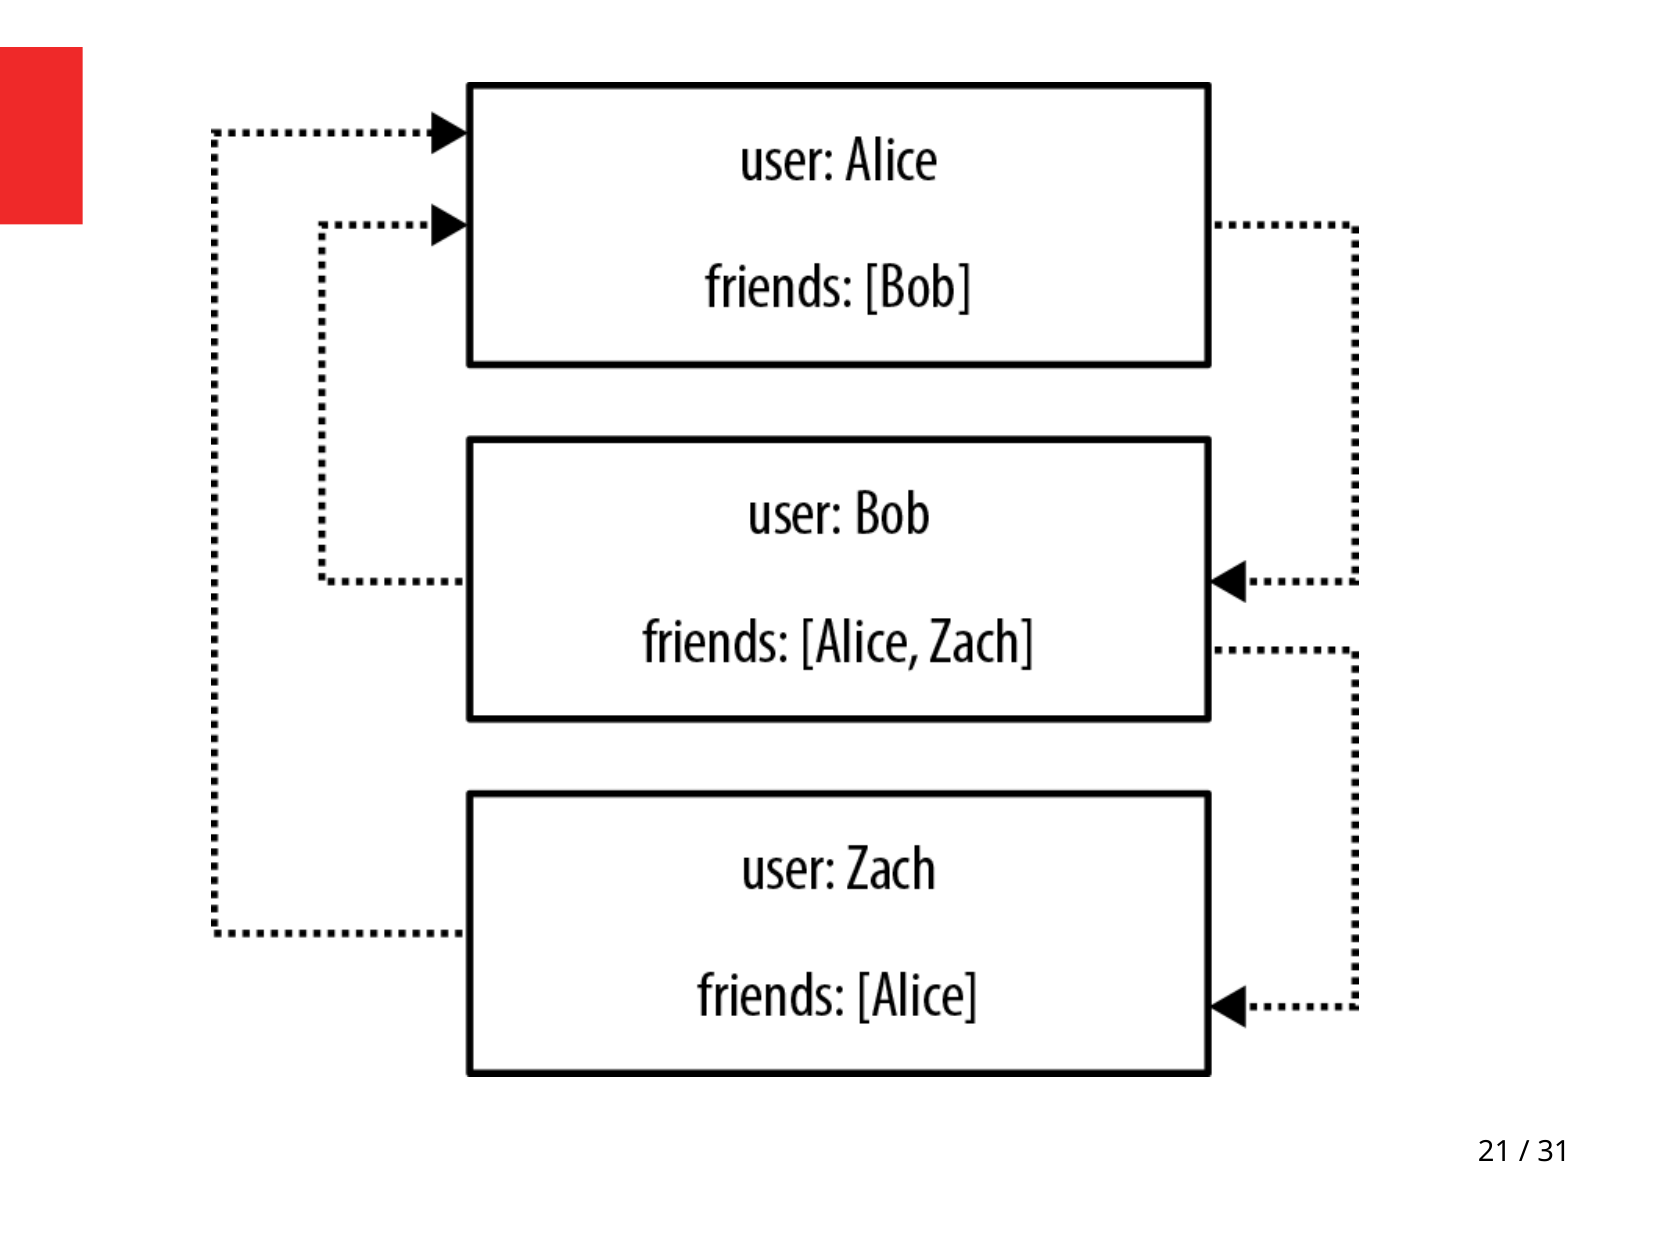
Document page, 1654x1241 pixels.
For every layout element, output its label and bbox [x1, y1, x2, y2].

picture [211, 82, 1359, 1077]
